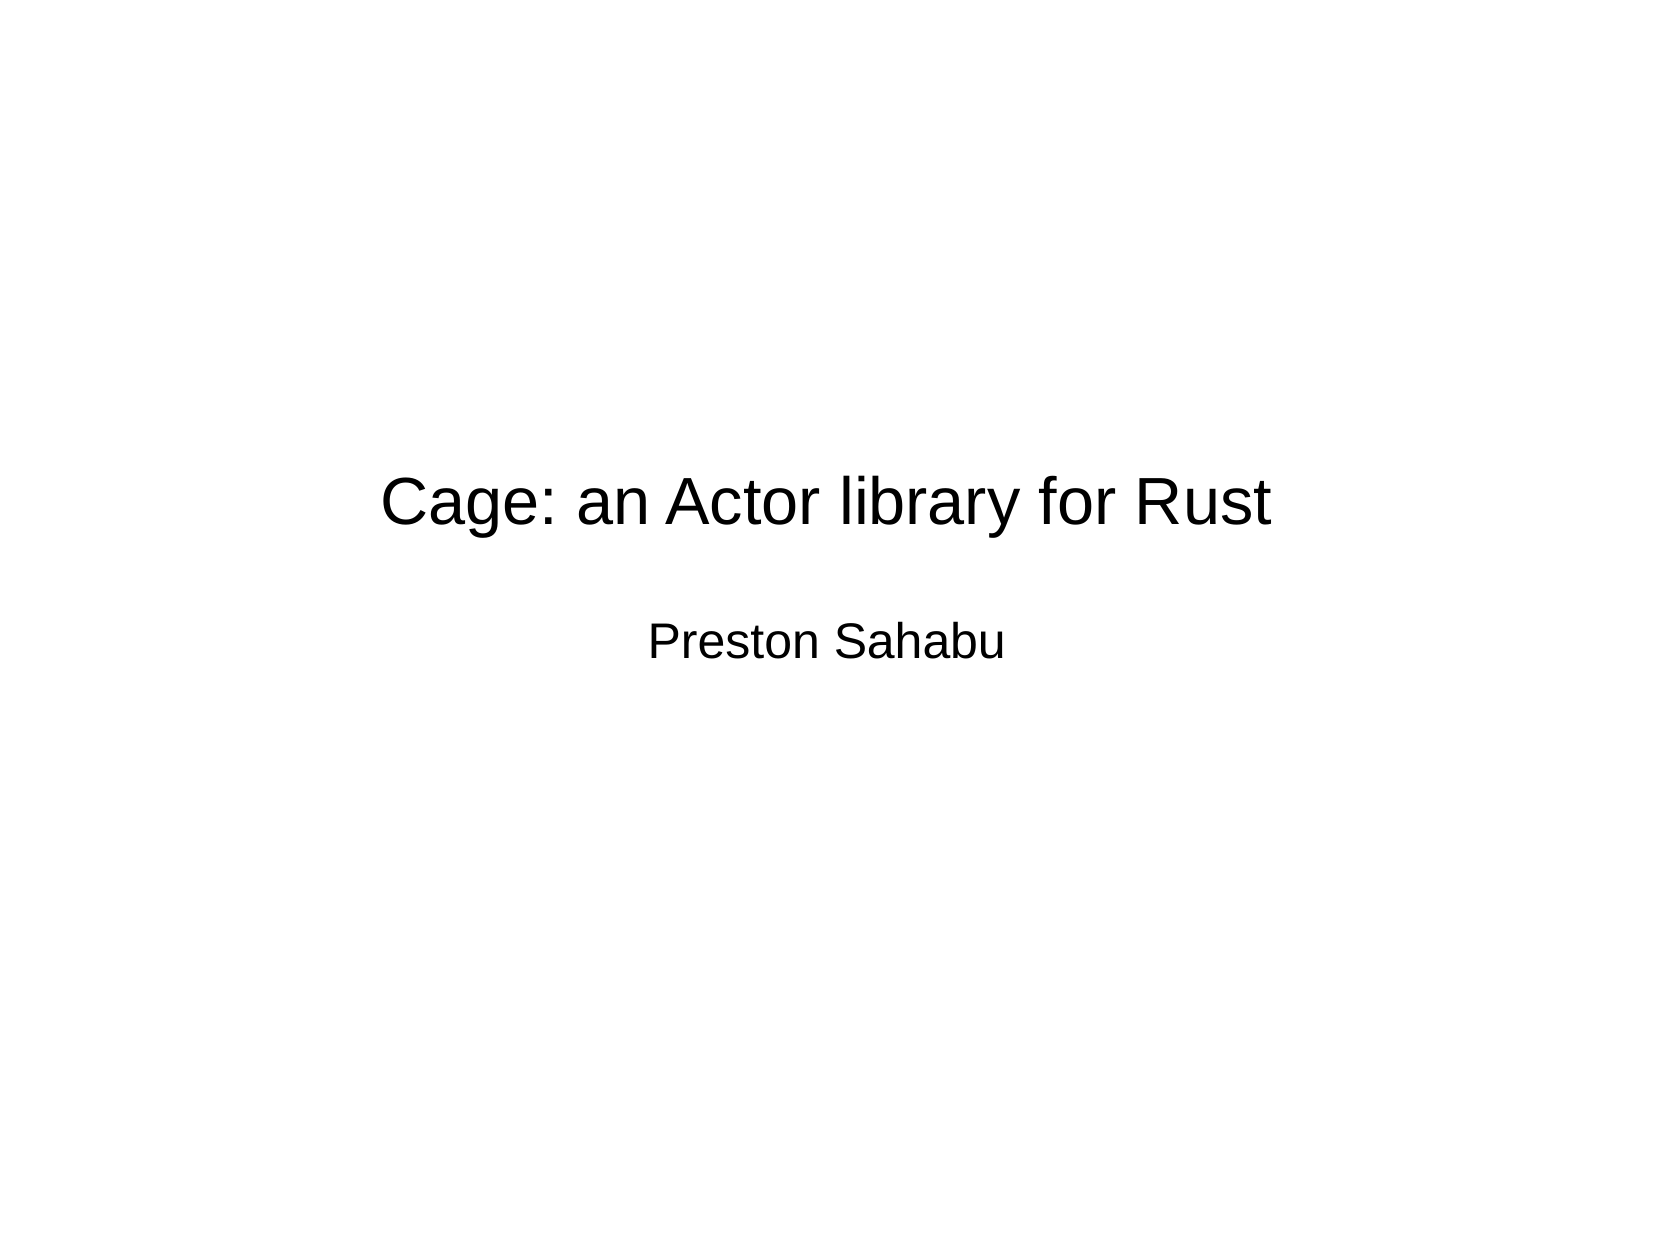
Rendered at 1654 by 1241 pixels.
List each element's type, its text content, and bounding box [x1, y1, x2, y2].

subtitle Cage: an Actor library for Rust Preston Sahabu [82, 49, 1571, 1010]
